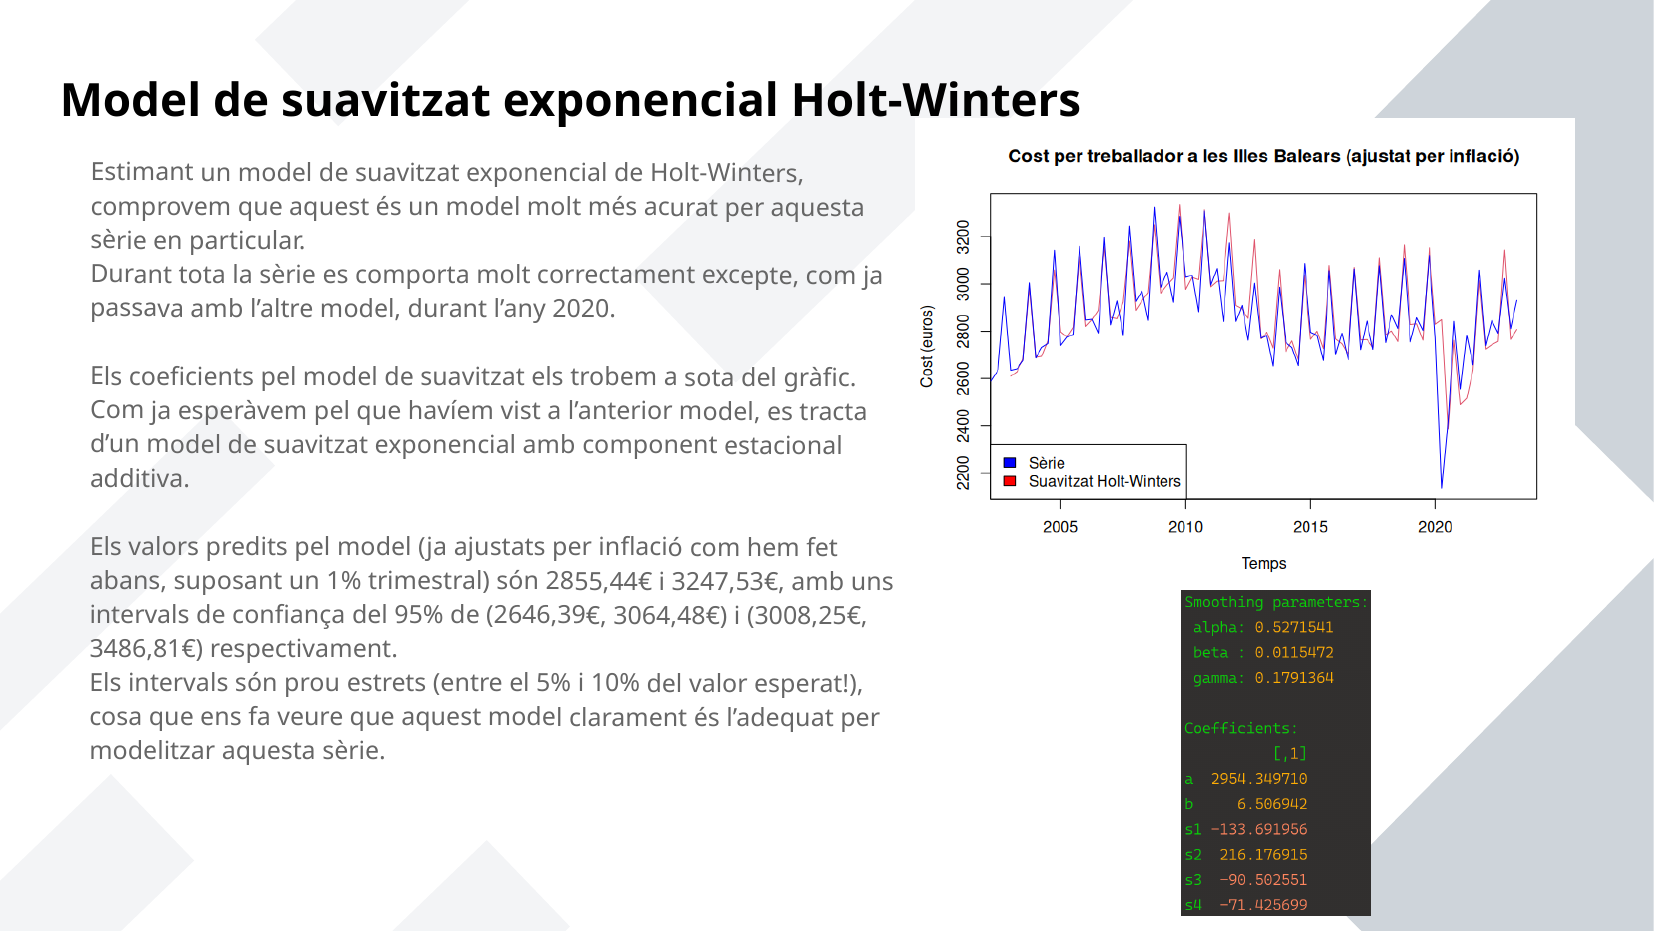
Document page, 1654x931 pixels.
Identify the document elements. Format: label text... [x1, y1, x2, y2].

picture [915, 118, 1575, 916]
text_box Estimant un model de suavitzat exponencial de Holt-Winters, comprovem que aquest és un model molt més acurat per aquesta sèrie en particular. Durant tota la sèrie es comporta molt correctament excepte, com ja passava amb l’altre model, durant l’any 2020. Els coeficients pel model de suavitzat els trobem a sota del gràfic. Com ja esperàvem pel que havíem vist a l’anterior model, es tracta d’un model de suavitzat exponencial amb component estacional additiva. Els valors predits pel model (ja ajustats per inflació com hem fet abans, suposant un 1% trimestral) són 2855,44€ i 3247,53€, amb uns intervals de confiança del 95% de (2646,39€, 3064,48€) i (3008,25€, 3486,81€) respectivament. Els intervals són prou estrets (entre el 5% i 10% del valor esperat!), cosa que ens fa veure que aquest model clarament és l’adequat per modelitzar aquesta sèrie. [74, 200, 915, 828]
text_box Model de suavitzat exponencial Holt-Winters [45, 60, 1241, 200]
